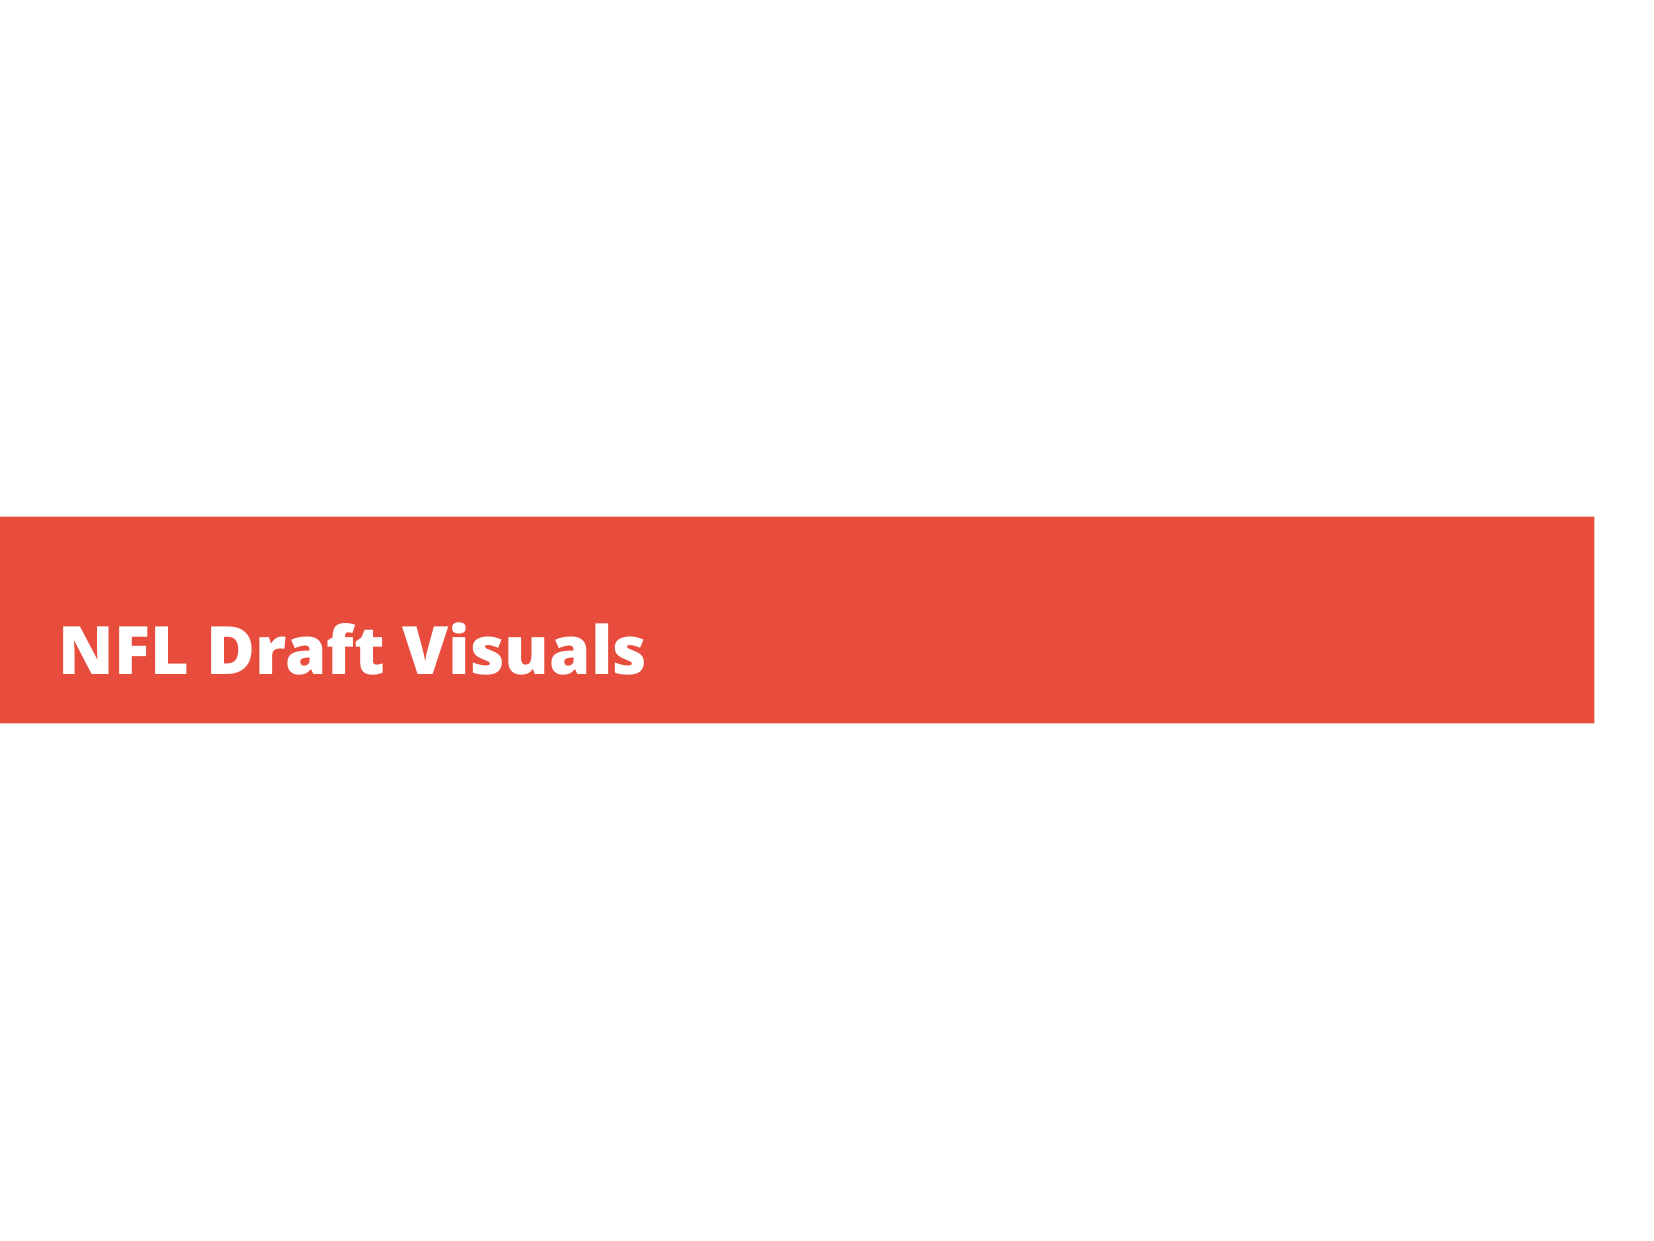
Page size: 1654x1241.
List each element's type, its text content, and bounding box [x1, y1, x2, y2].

title NFL Draft Visuals [59, 546, 1595, 694]
